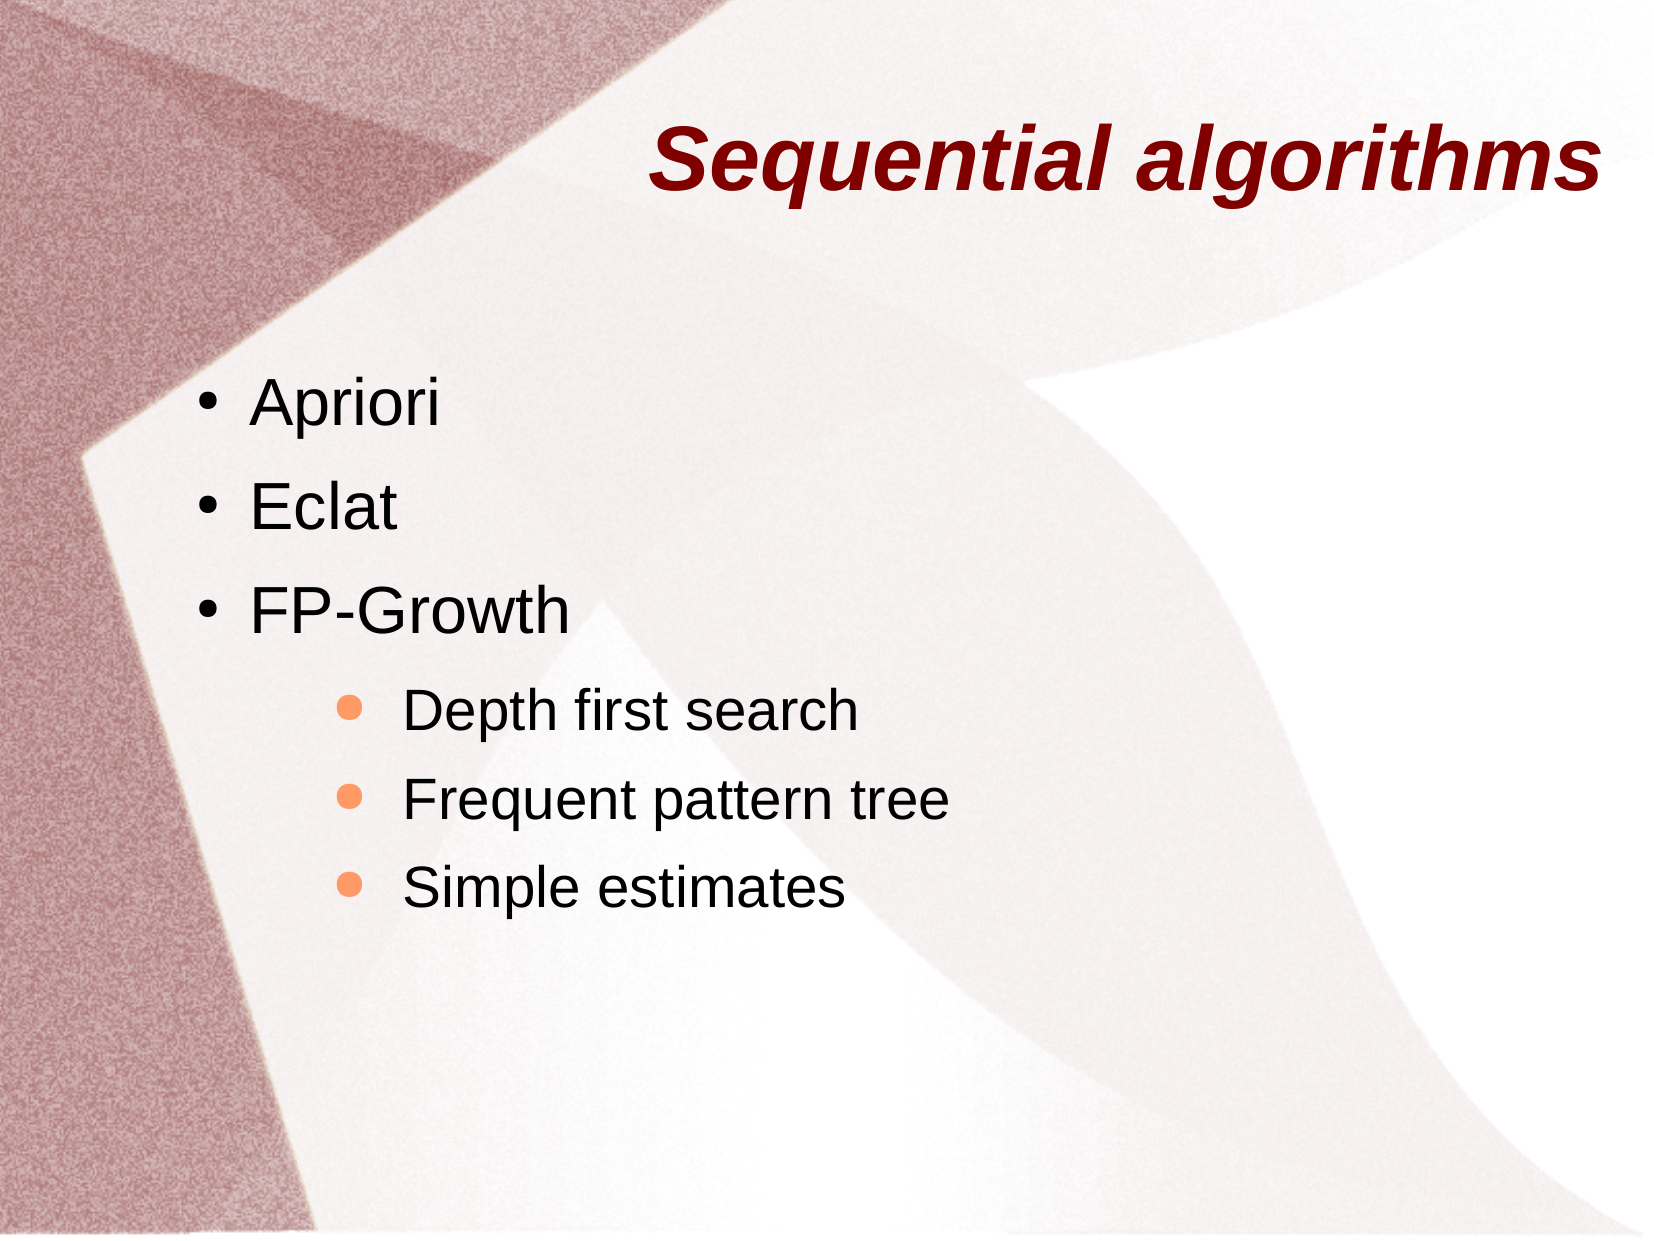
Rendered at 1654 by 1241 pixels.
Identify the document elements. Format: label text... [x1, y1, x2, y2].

list Apriori Eclat FP-Growth Depth first search Frequent pattern tree Simple estimates [178, 364, 1570, 1147]
picture [0, 0, 1654, 1241]
title Sequential algorithms [596, 55, 1607, 263]
